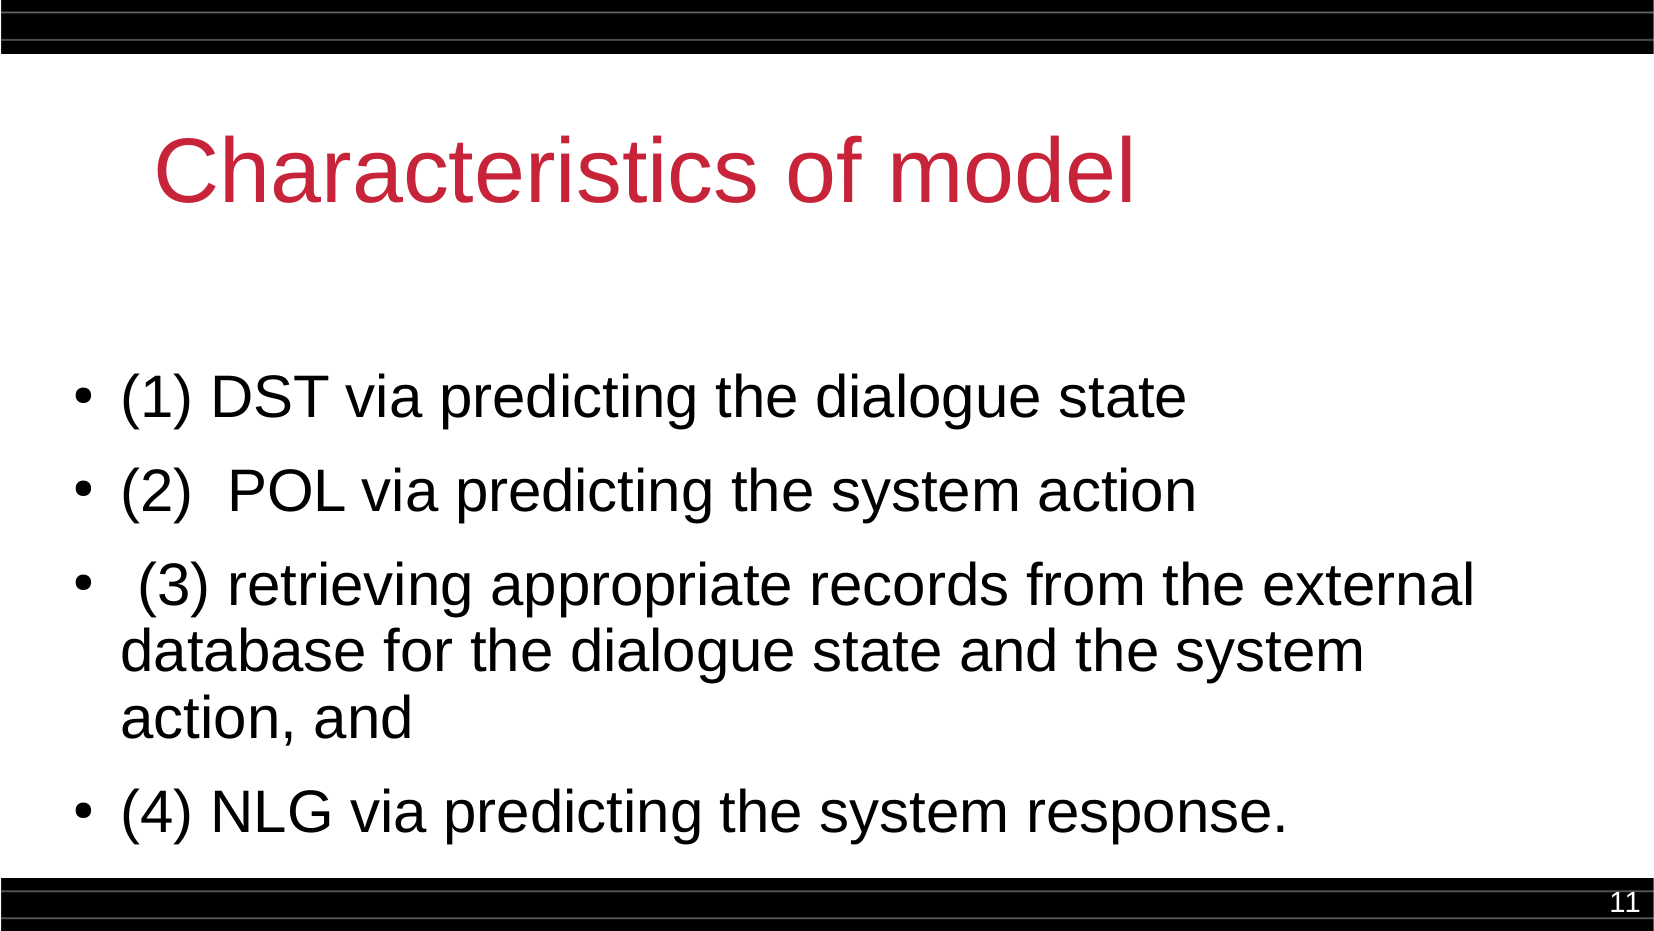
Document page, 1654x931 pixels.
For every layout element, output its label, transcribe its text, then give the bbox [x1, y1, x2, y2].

picture [1, 0, 1654, 54]
list (1) DST via predicting the dialogue state (2) POL via predicting the system action (3) retrieving appropriate records from the external database for the dialogue state and the system action, and (4) NLG via predicting the system response. [56, 270, 1546, 849]
picture [1, 878, 1654, 931]
title Characteristics of model [82, 92, 1571, 249]
